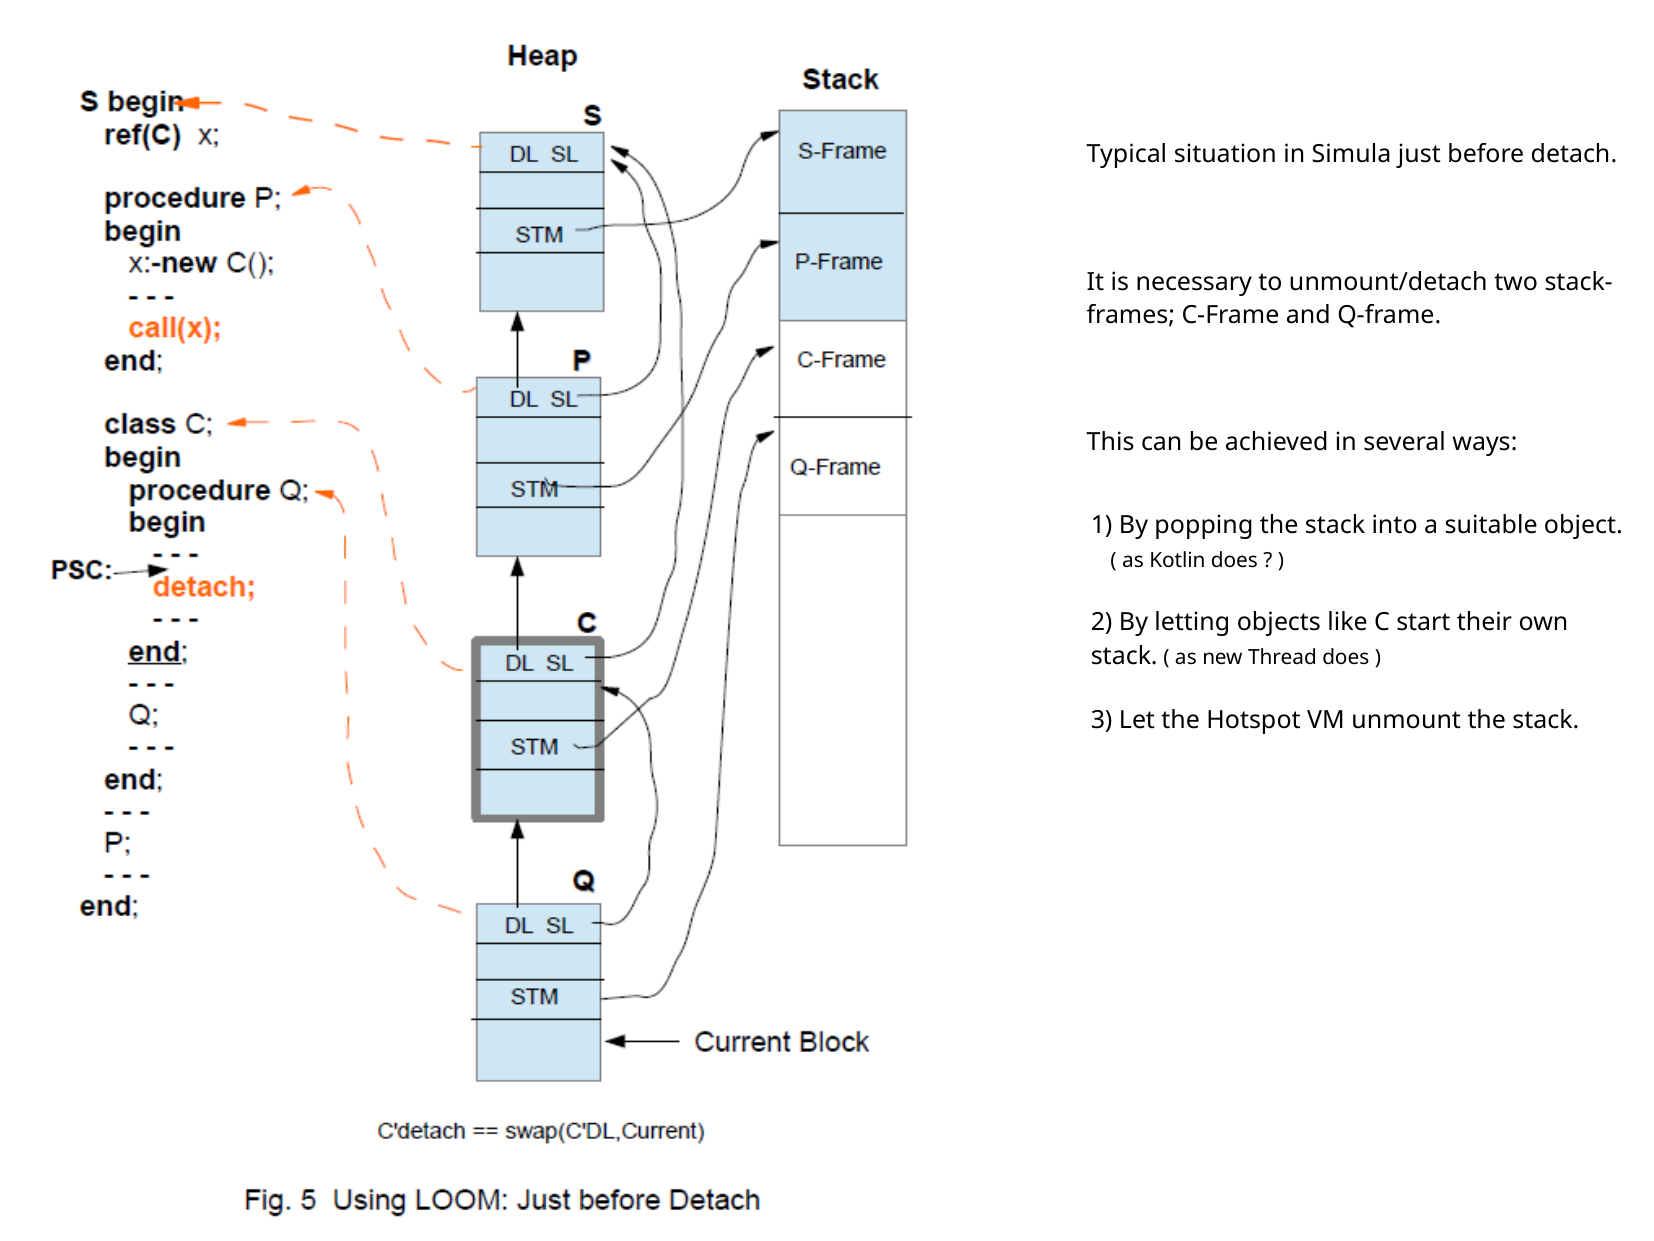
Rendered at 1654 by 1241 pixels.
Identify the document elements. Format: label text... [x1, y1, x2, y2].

picture [11, 23, 940, 1229]
list Typical situation in Simula just before detach. It is necessary to unmount/detach two stack-frames; C-Frame and Q-frame. This can be achieved in several ways: [1015, 31, 1630, 529]
list 1) By popping the stack into a suitable object. ( as Kotlin does ? ) 2) By letting objects like C start their own stack. ( as new Thread does ) 3) Let the Hotspot VM unmount the stack. [1020, 506, 1654, 841]
